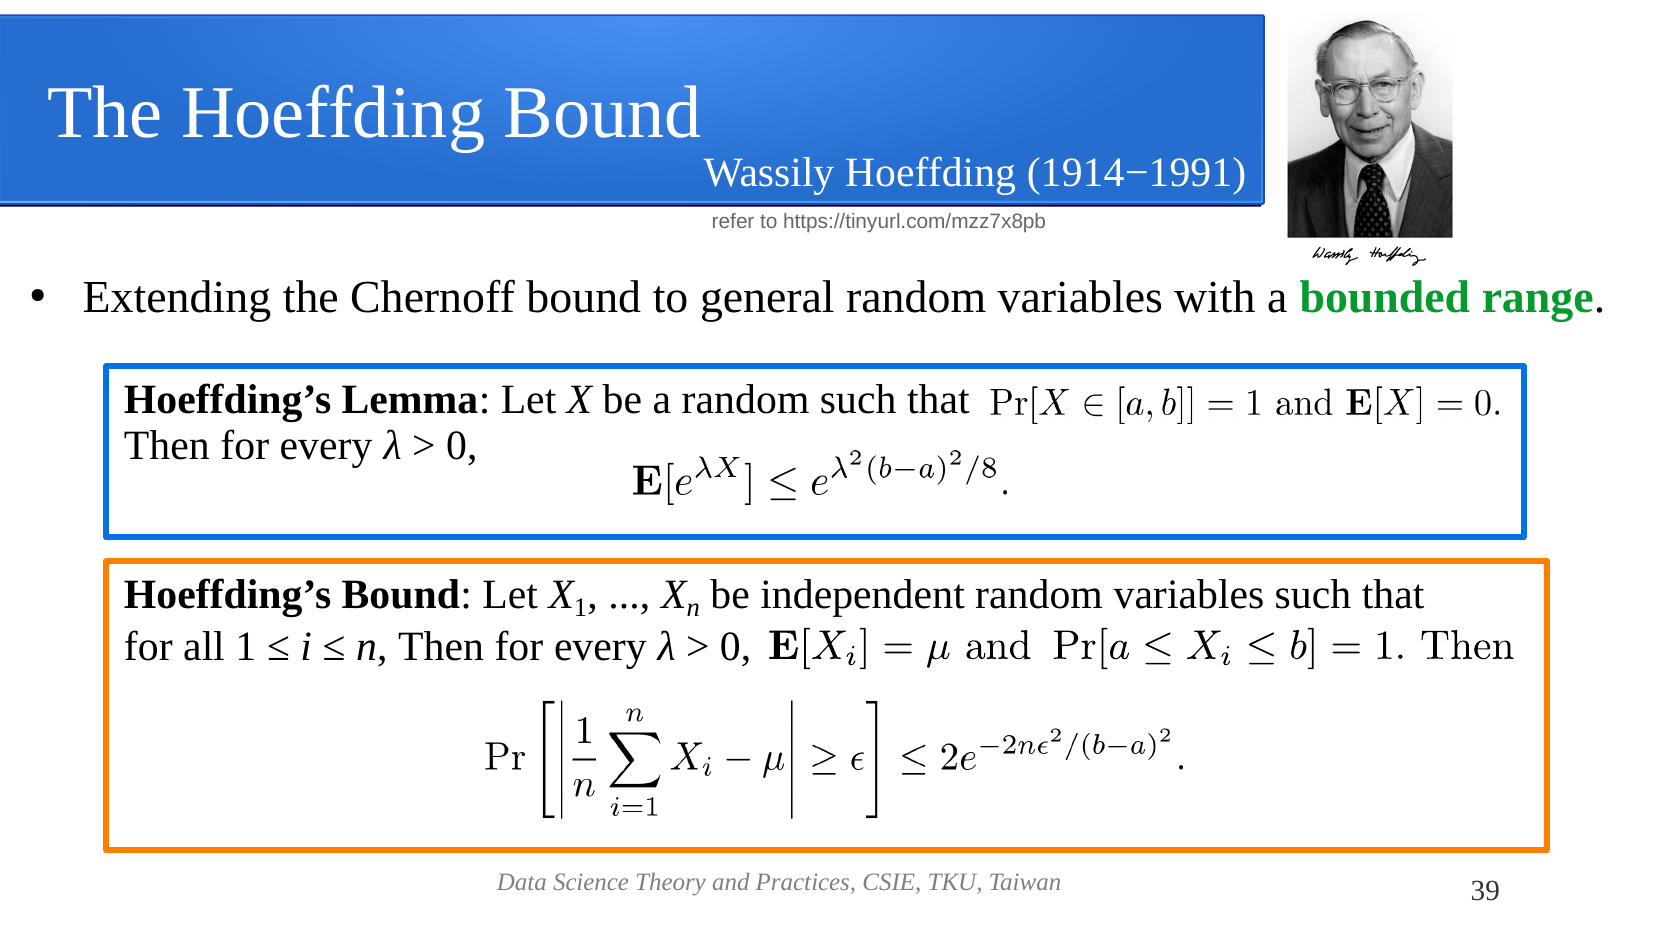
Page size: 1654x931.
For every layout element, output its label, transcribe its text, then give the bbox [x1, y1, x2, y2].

text_box refer to https://tinyurl.com/mzz7x8pb [696, 202, 1229, 241]
list Extending the Chernoff bound to general random variables with a bounded range. [11, 271, 1636, 414]
picture [766, 626, 1516, 671]
picture [990, 386, 1499, 424]
text_box Hoeffding’s Bound: Let X1, ..., Xn be independent random variables such that for all 1 ≤ i ≤ n, Then for every λ > 0, [106, 561, 1548, 851]
picture [633, 450, 1007, 505]
text_box Wassily Hoeffding (1914−1991) [688, 141, 1282, 203]
text_box Hoeffding’s Lemma: Let X be a random such that Then for every λ > 0, [106, 366, 1524, 538]
picture [485, 700, 1183, 820]
title The Hoeffding Bound [47, 35, 1199, 189]
picture [1287, 11, 1453, 266]
